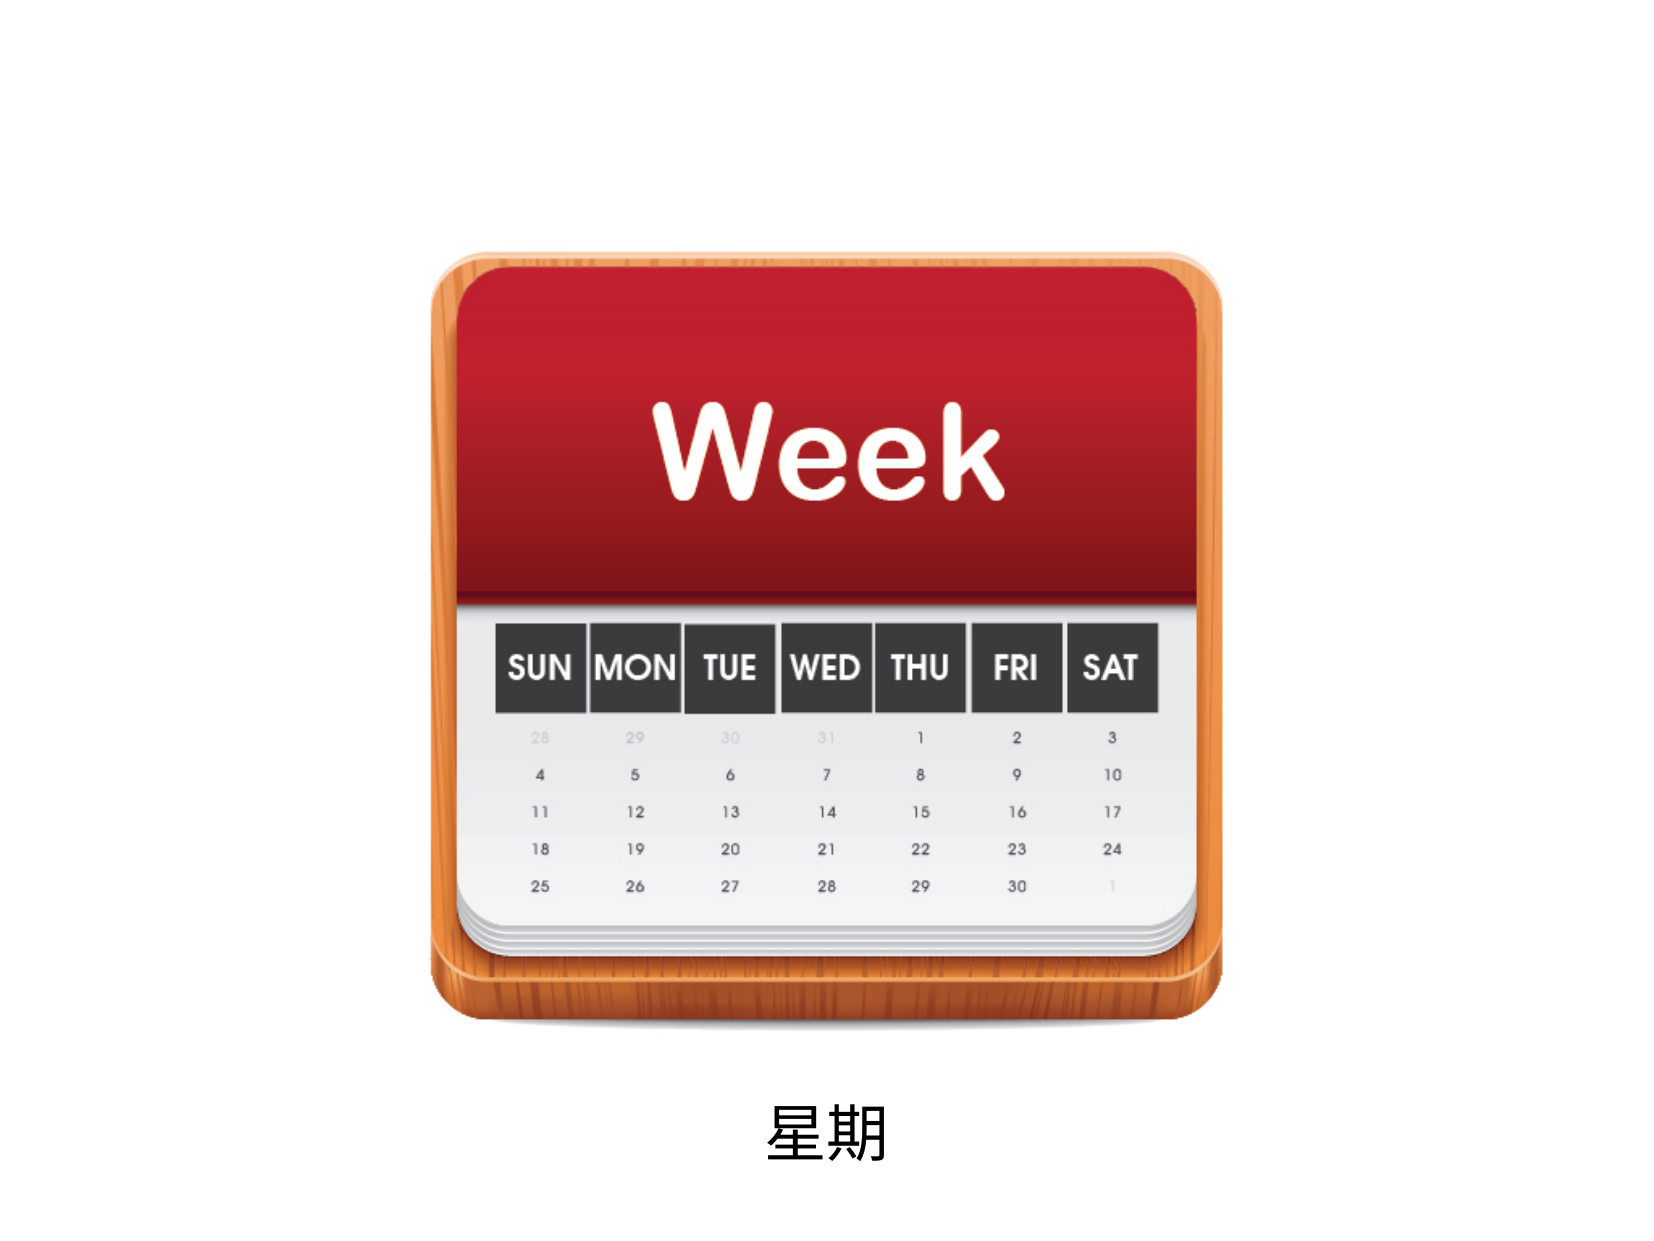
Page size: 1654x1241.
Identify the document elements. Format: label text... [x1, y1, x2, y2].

picture [0, 0, 1654, 1241]
title 星期 [82, 1025, 1571, 1233]
